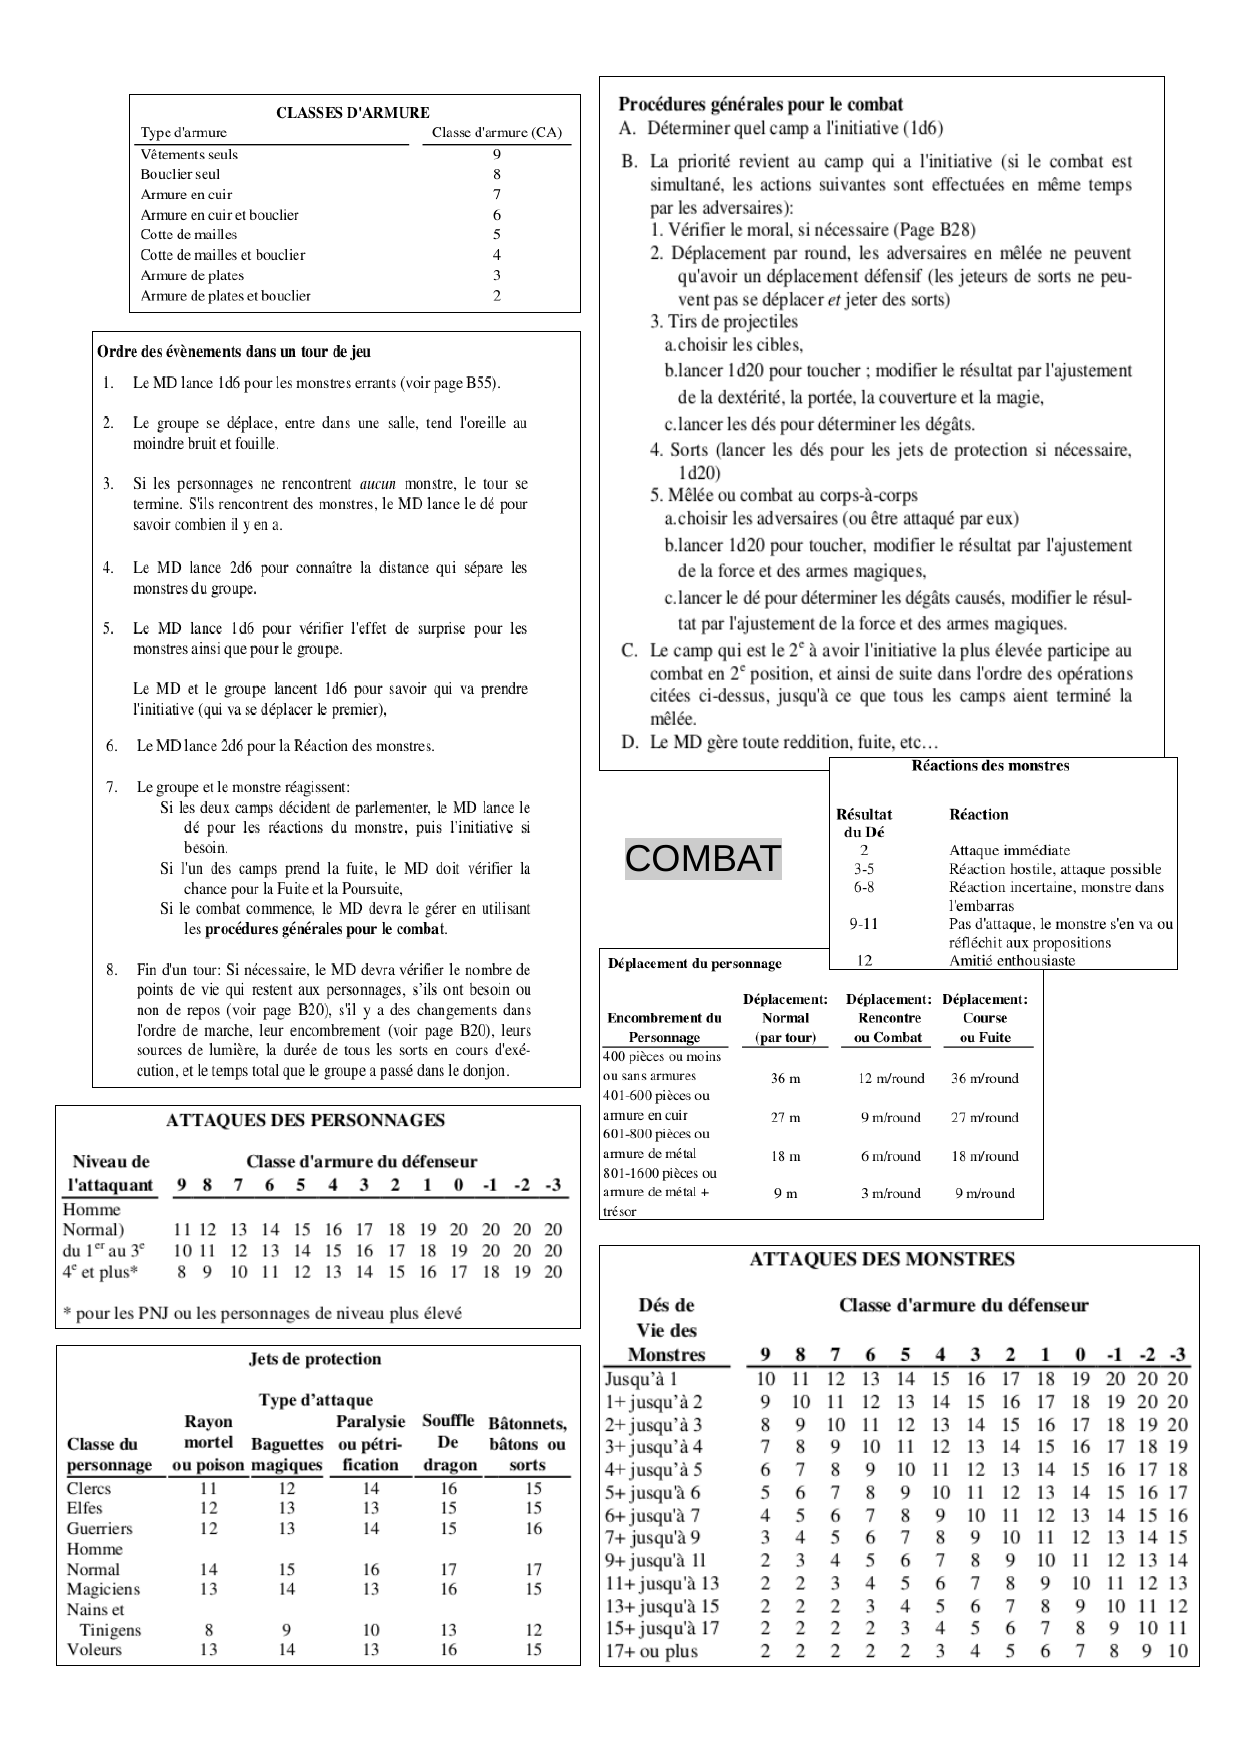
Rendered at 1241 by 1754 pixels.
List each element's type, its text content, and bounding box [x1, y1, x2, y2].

picture [599, 87, 1178, 1220]
picture [129, 94, 581, 313]
picture [56, 1345, 581, 1666]
picture [93, 337, 542, 1085]
picture [55, 1105, 581, 1329]
picture [599, 1245, 1200, 1667]
text_box COMBAT [609, 830, 798, 888]
